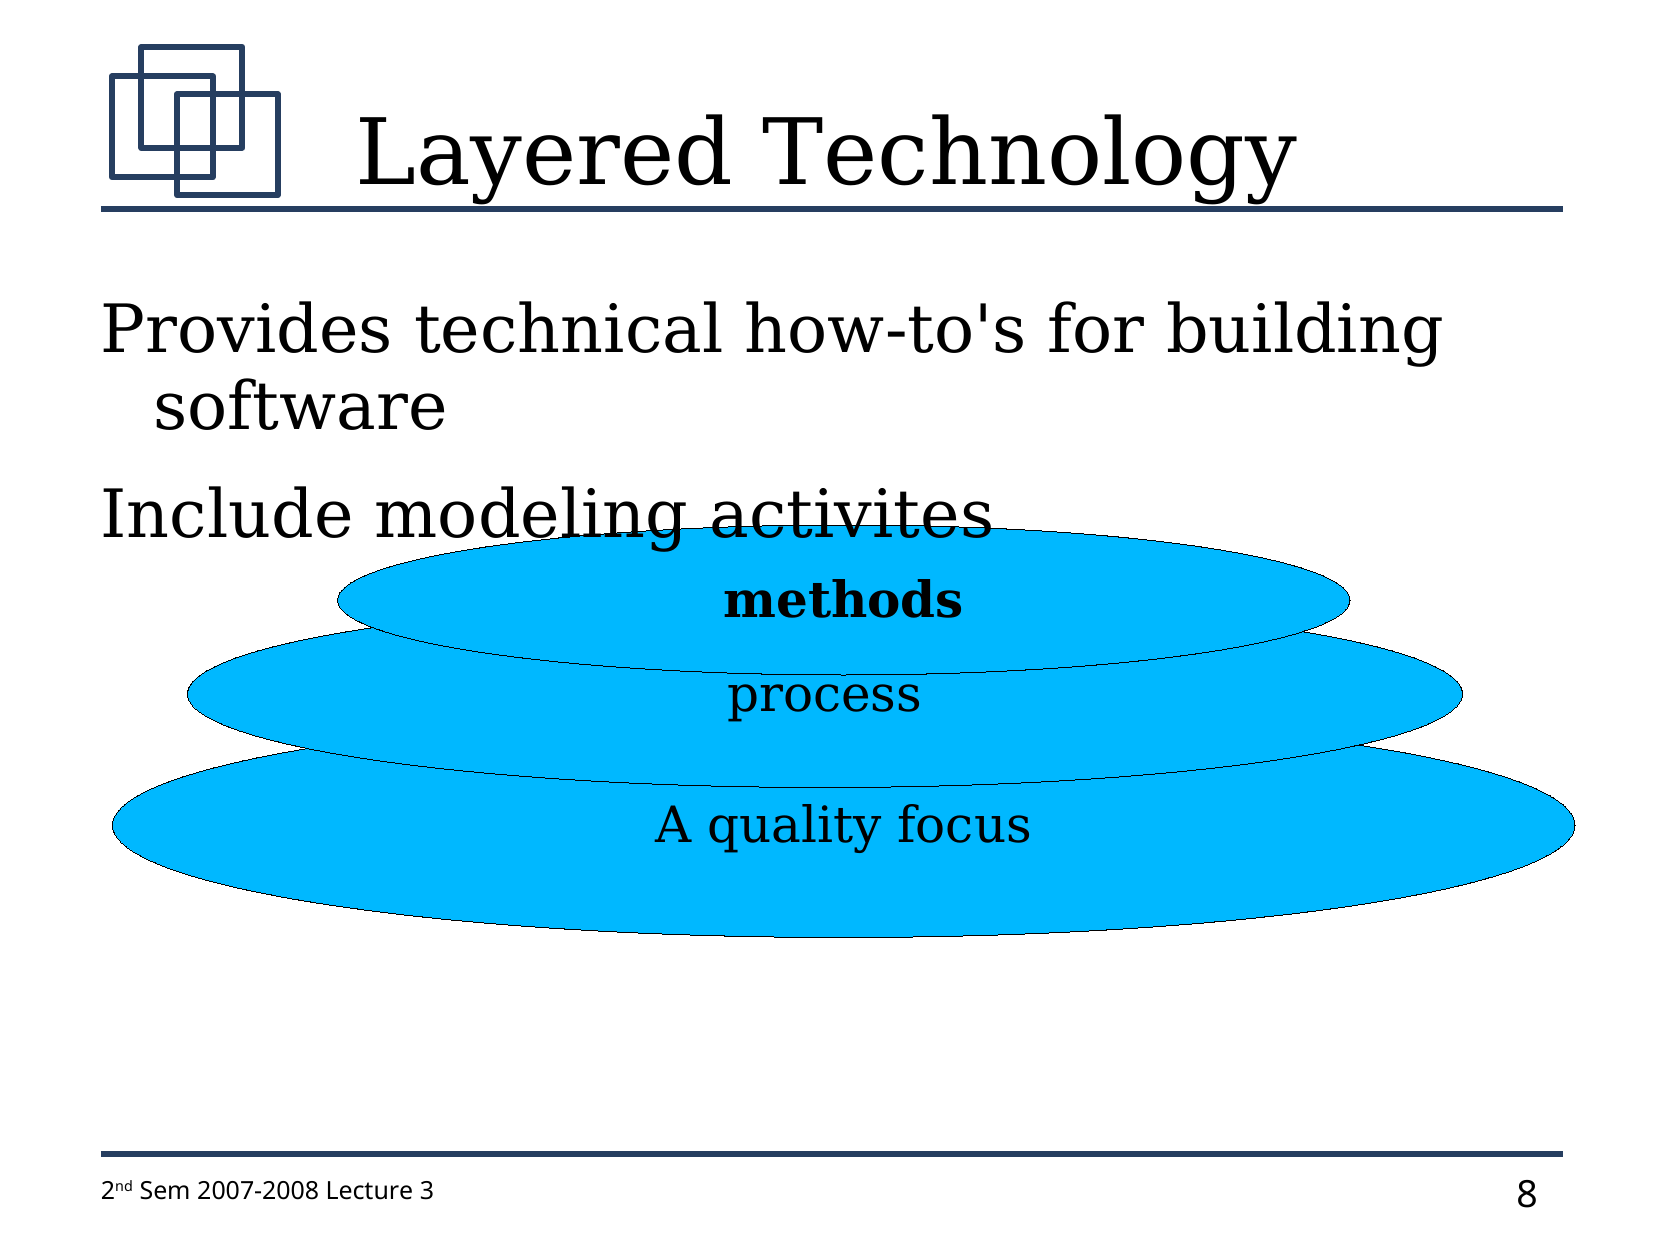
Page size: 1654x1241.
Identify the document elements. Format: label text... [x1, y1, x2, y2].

list Provides technical how-to's for building software Include modeling activites [82, 290, 1571, 1109]
title Layered Technology [82, 49, 1571, 257]
